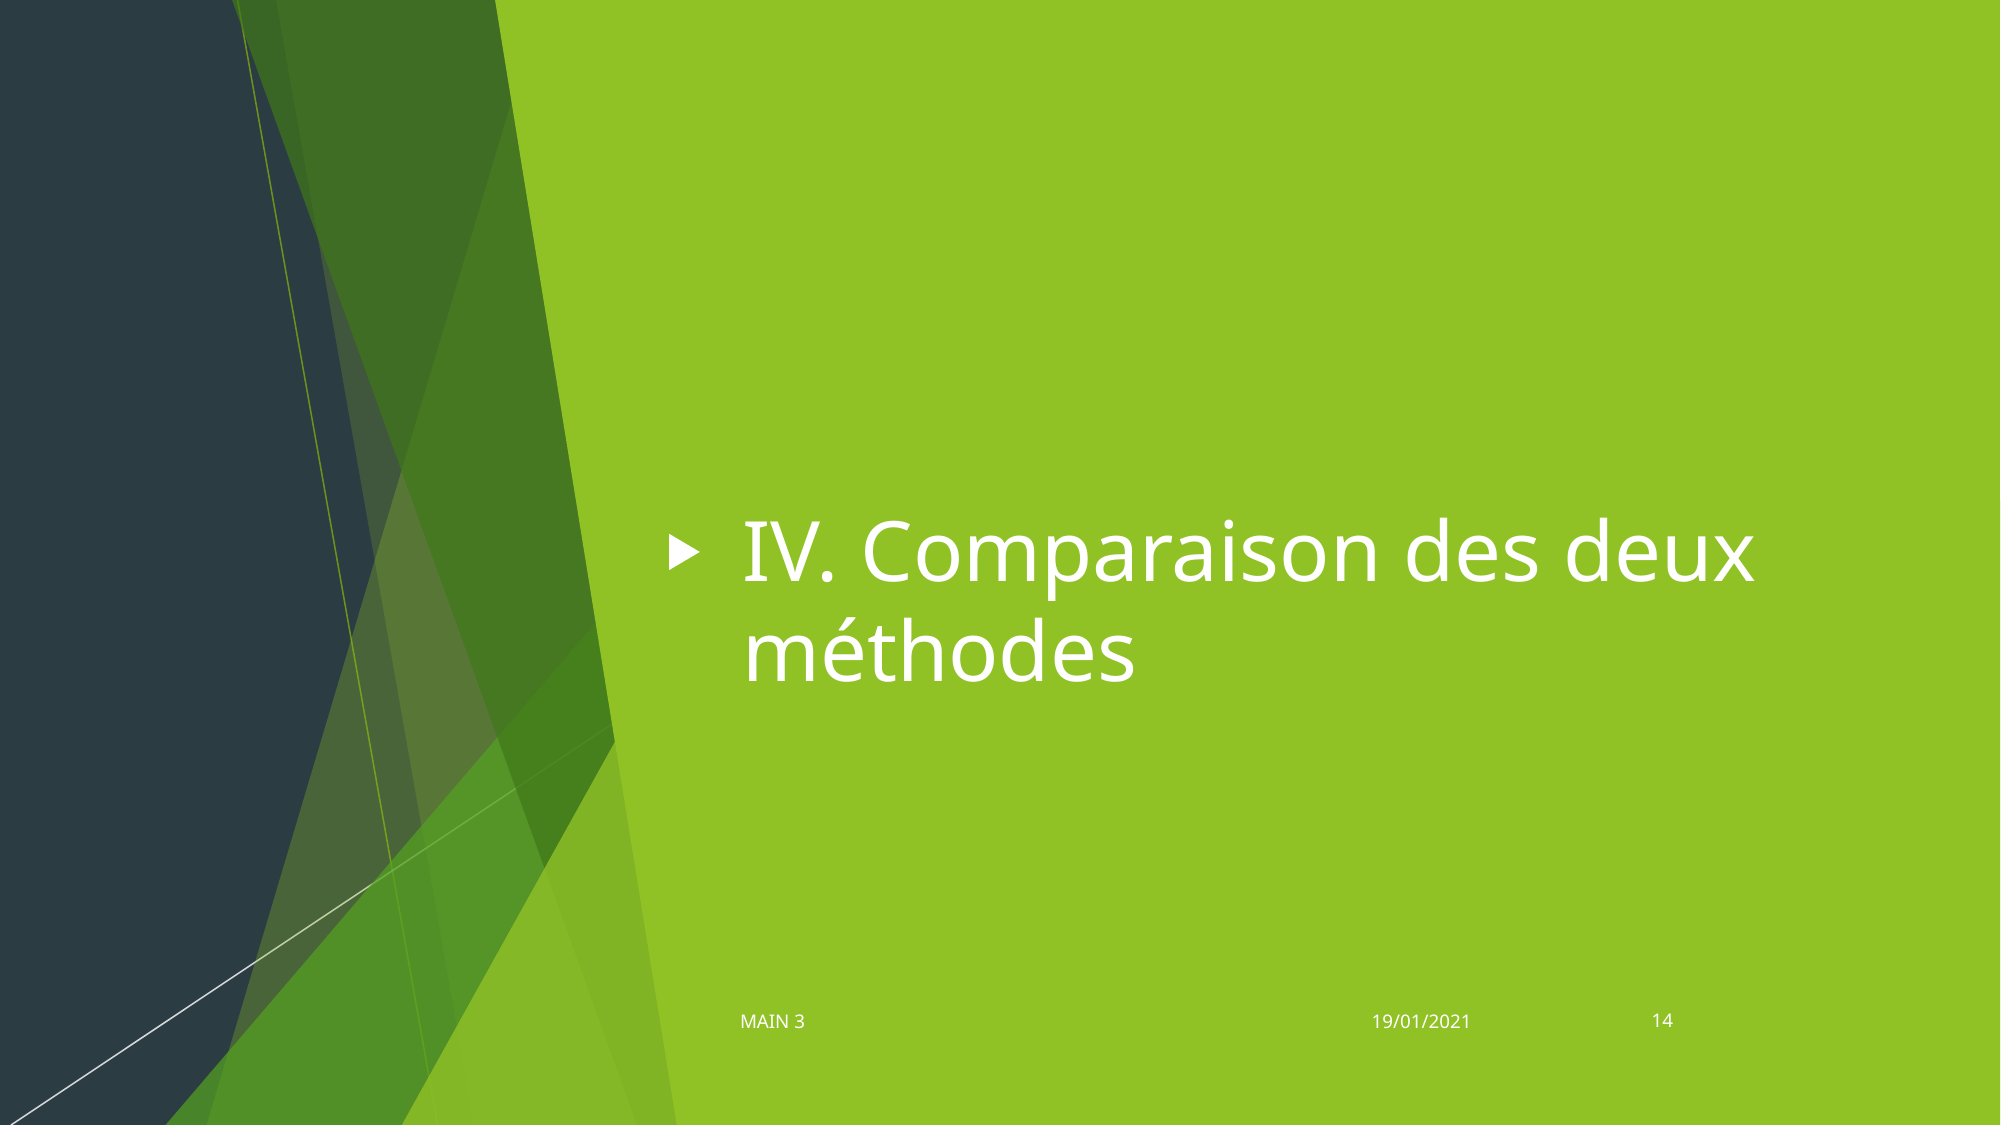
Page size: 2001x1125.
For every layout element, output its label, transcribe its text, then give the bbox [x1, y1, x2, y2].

text_box 19/01/2021 [1356, 991, 1559, 1051]
text_box 6 [1636, 991, 1749, 1051]
text_box MAIN 3 [724, 991, 1330, 1051]
title IV. Comparaison des deux méthodes [727, 237, 2000, 706]
text_box [0, 0, 2000, 1125]
